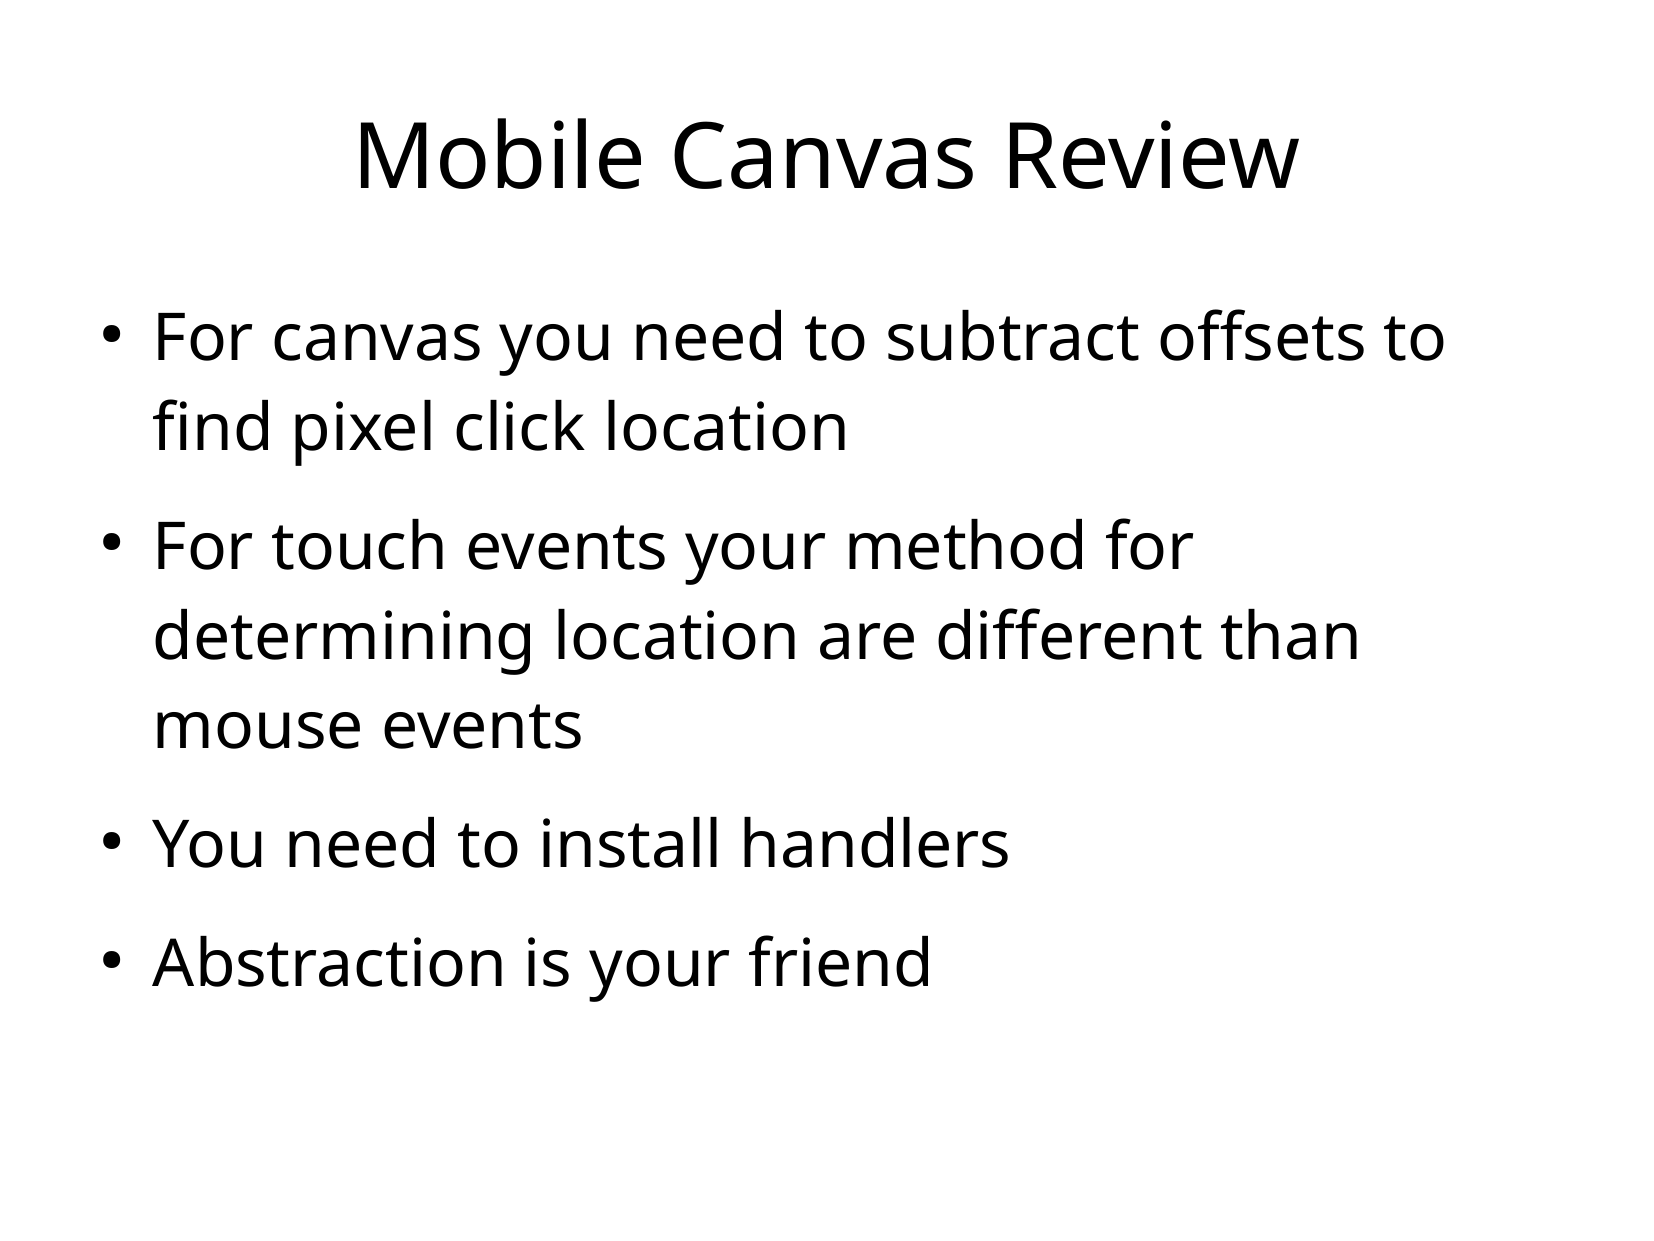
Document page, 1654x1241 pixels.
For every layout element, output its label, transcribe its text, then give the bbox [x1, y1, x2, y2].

list For canvas you need to subtract offsets to find pixel click location For touch events your method for determining location are different than mouse events You need to install handlers Abstraction is your friend [82, 290, 1538, 1010]
title Mobile Canvas Review [82, 49, 1571, 257]
